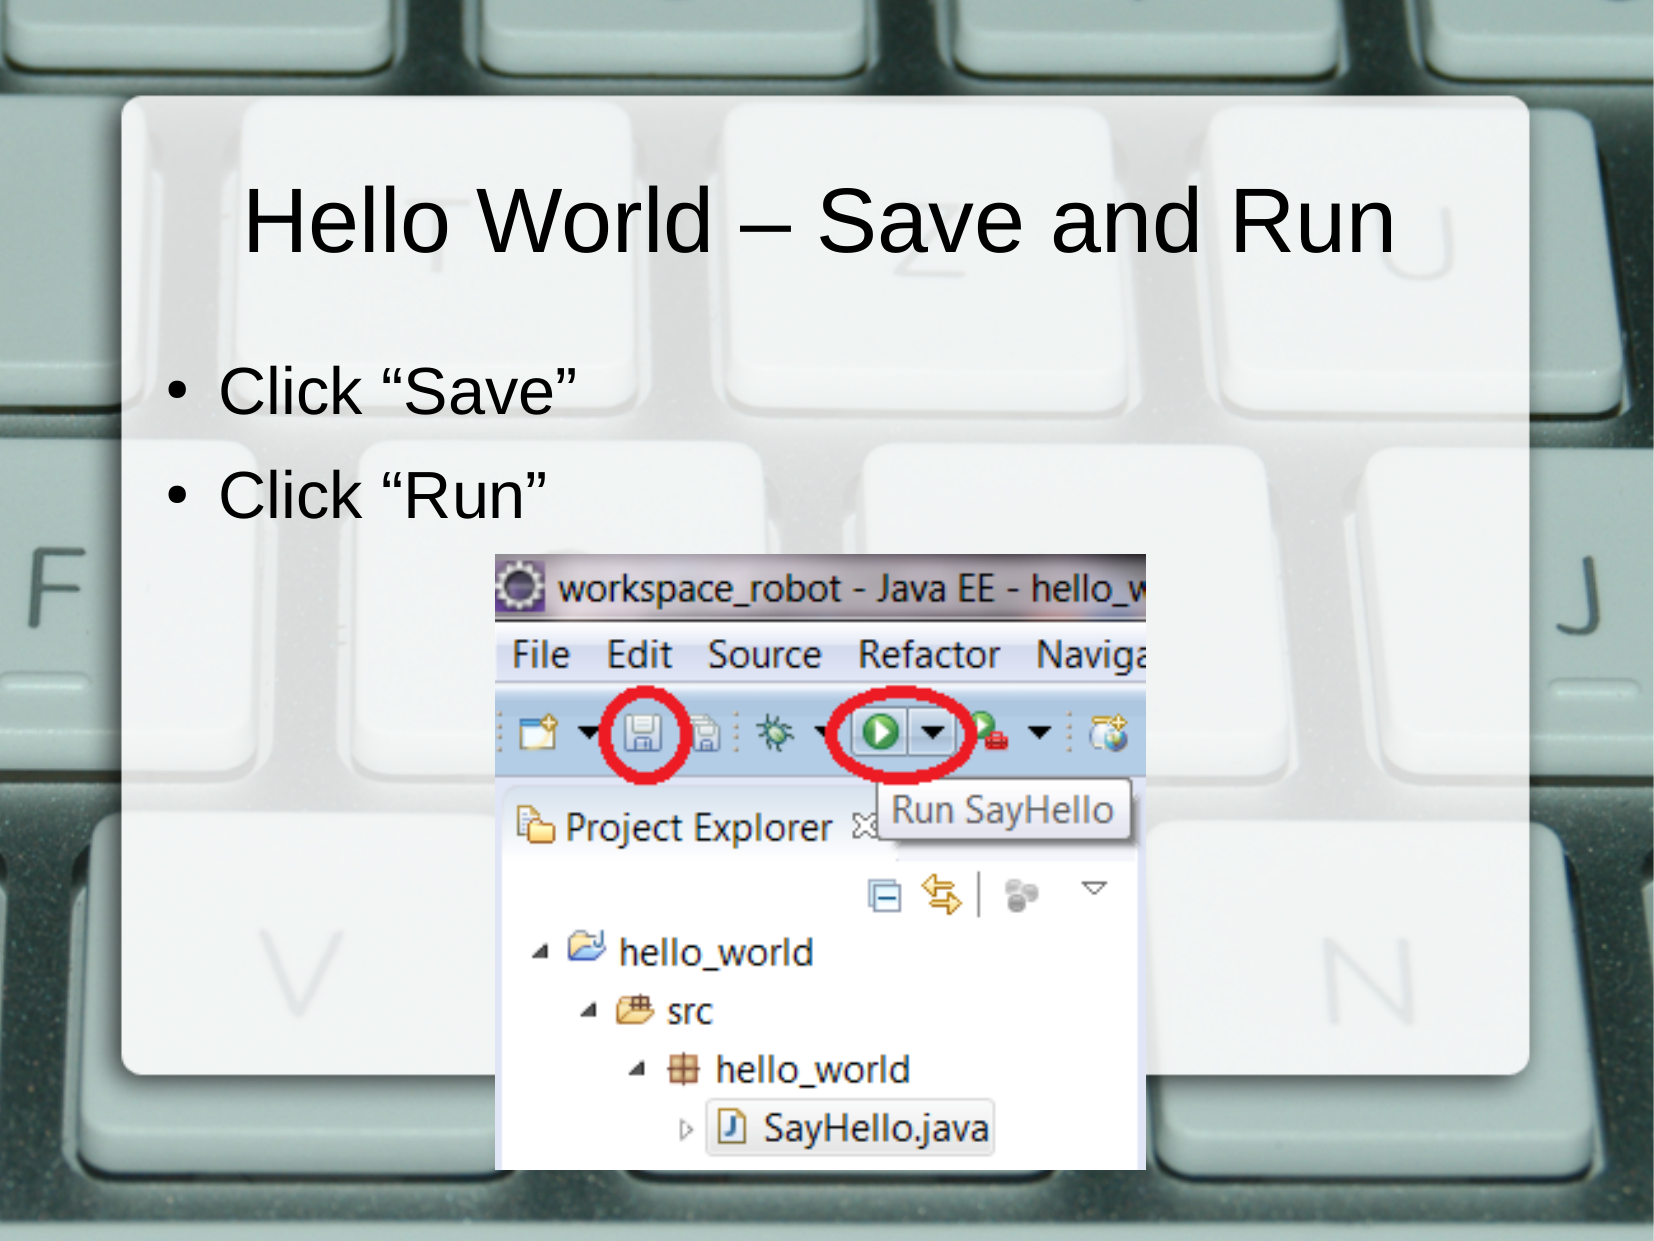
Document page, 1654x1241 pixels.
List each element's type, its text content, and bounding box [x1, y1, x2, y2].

list Click “Save” Click “Run” [147, 354, 1506, 1063]
picture [0, 0, 1654, 1241]
title Hello World – Save and Run [135, 117, 1506, 325]
